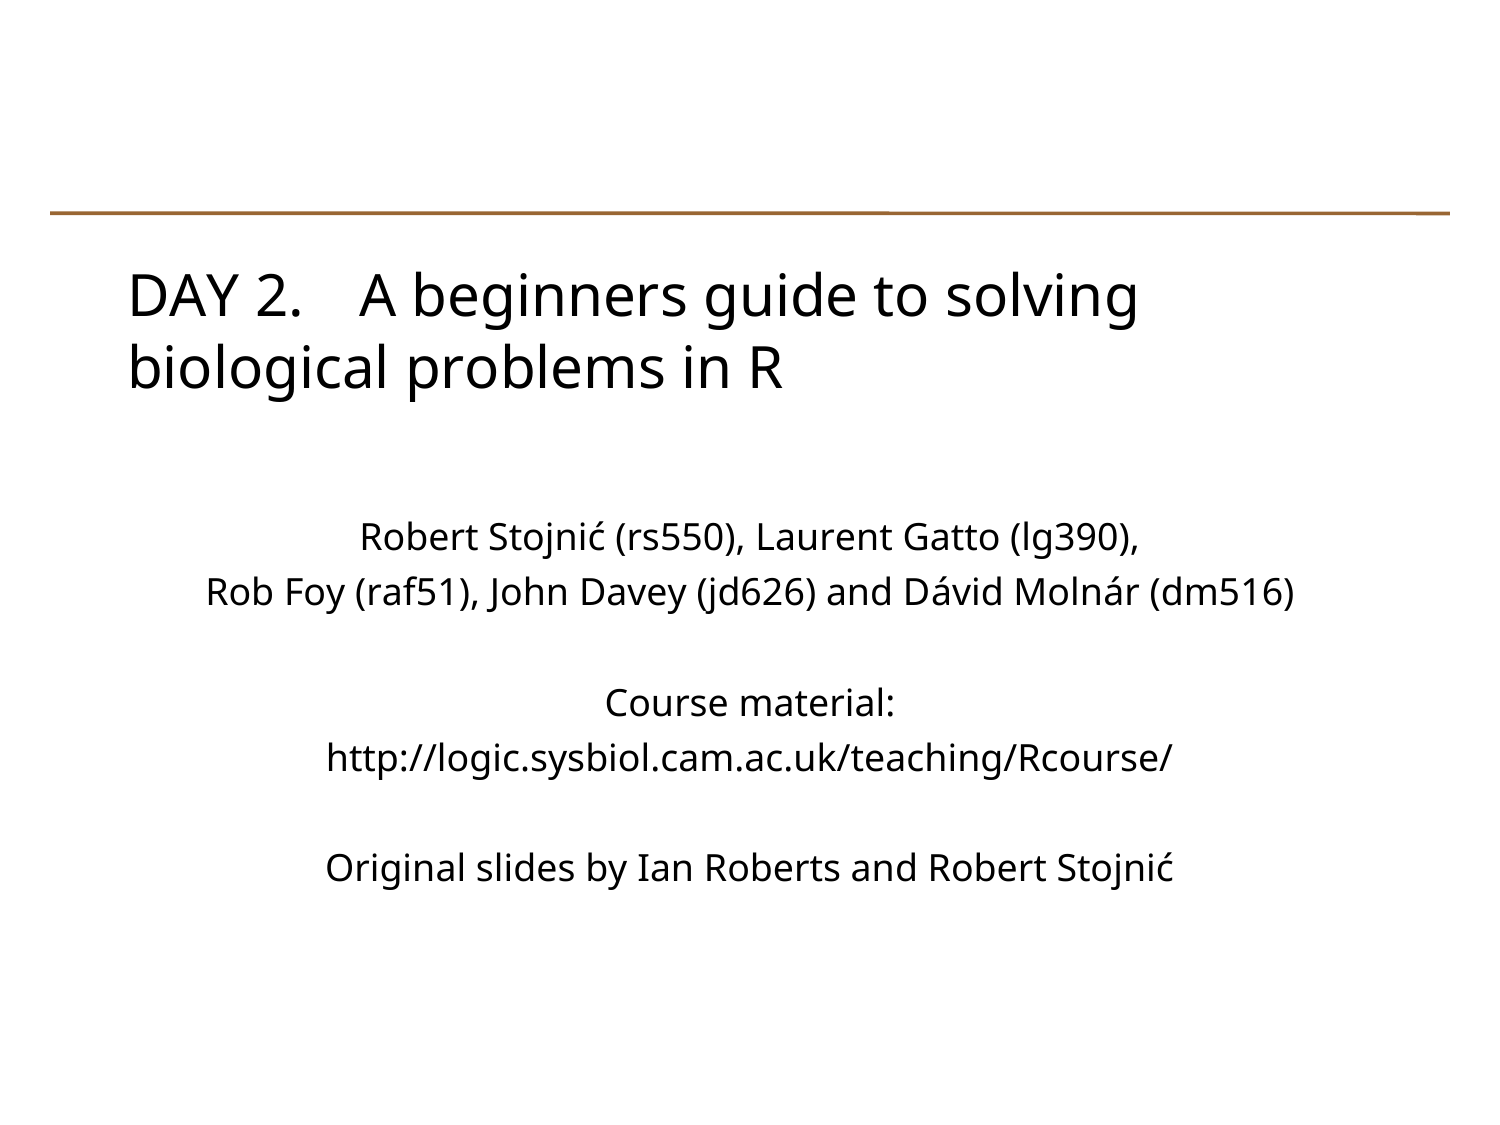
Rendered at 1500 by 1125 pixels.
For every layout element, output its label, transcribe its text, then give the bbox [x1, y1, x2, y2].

text_box DAY 2. A beginners guide to solving biological problems in R [112, 207, 1388, 449]
text_box Robert Stojnić (rs550), Laurent Gatto (lg390), Rob Foy (raf51), John Davey (jd626) and Dávid Molnár (dm516) Course material: http://logic.sysbiol.cam.ac.uk/teaching/Rcourse/ Original slides by Ian Roberts and Robert Stojnić [85, 512, 1415, 906]
